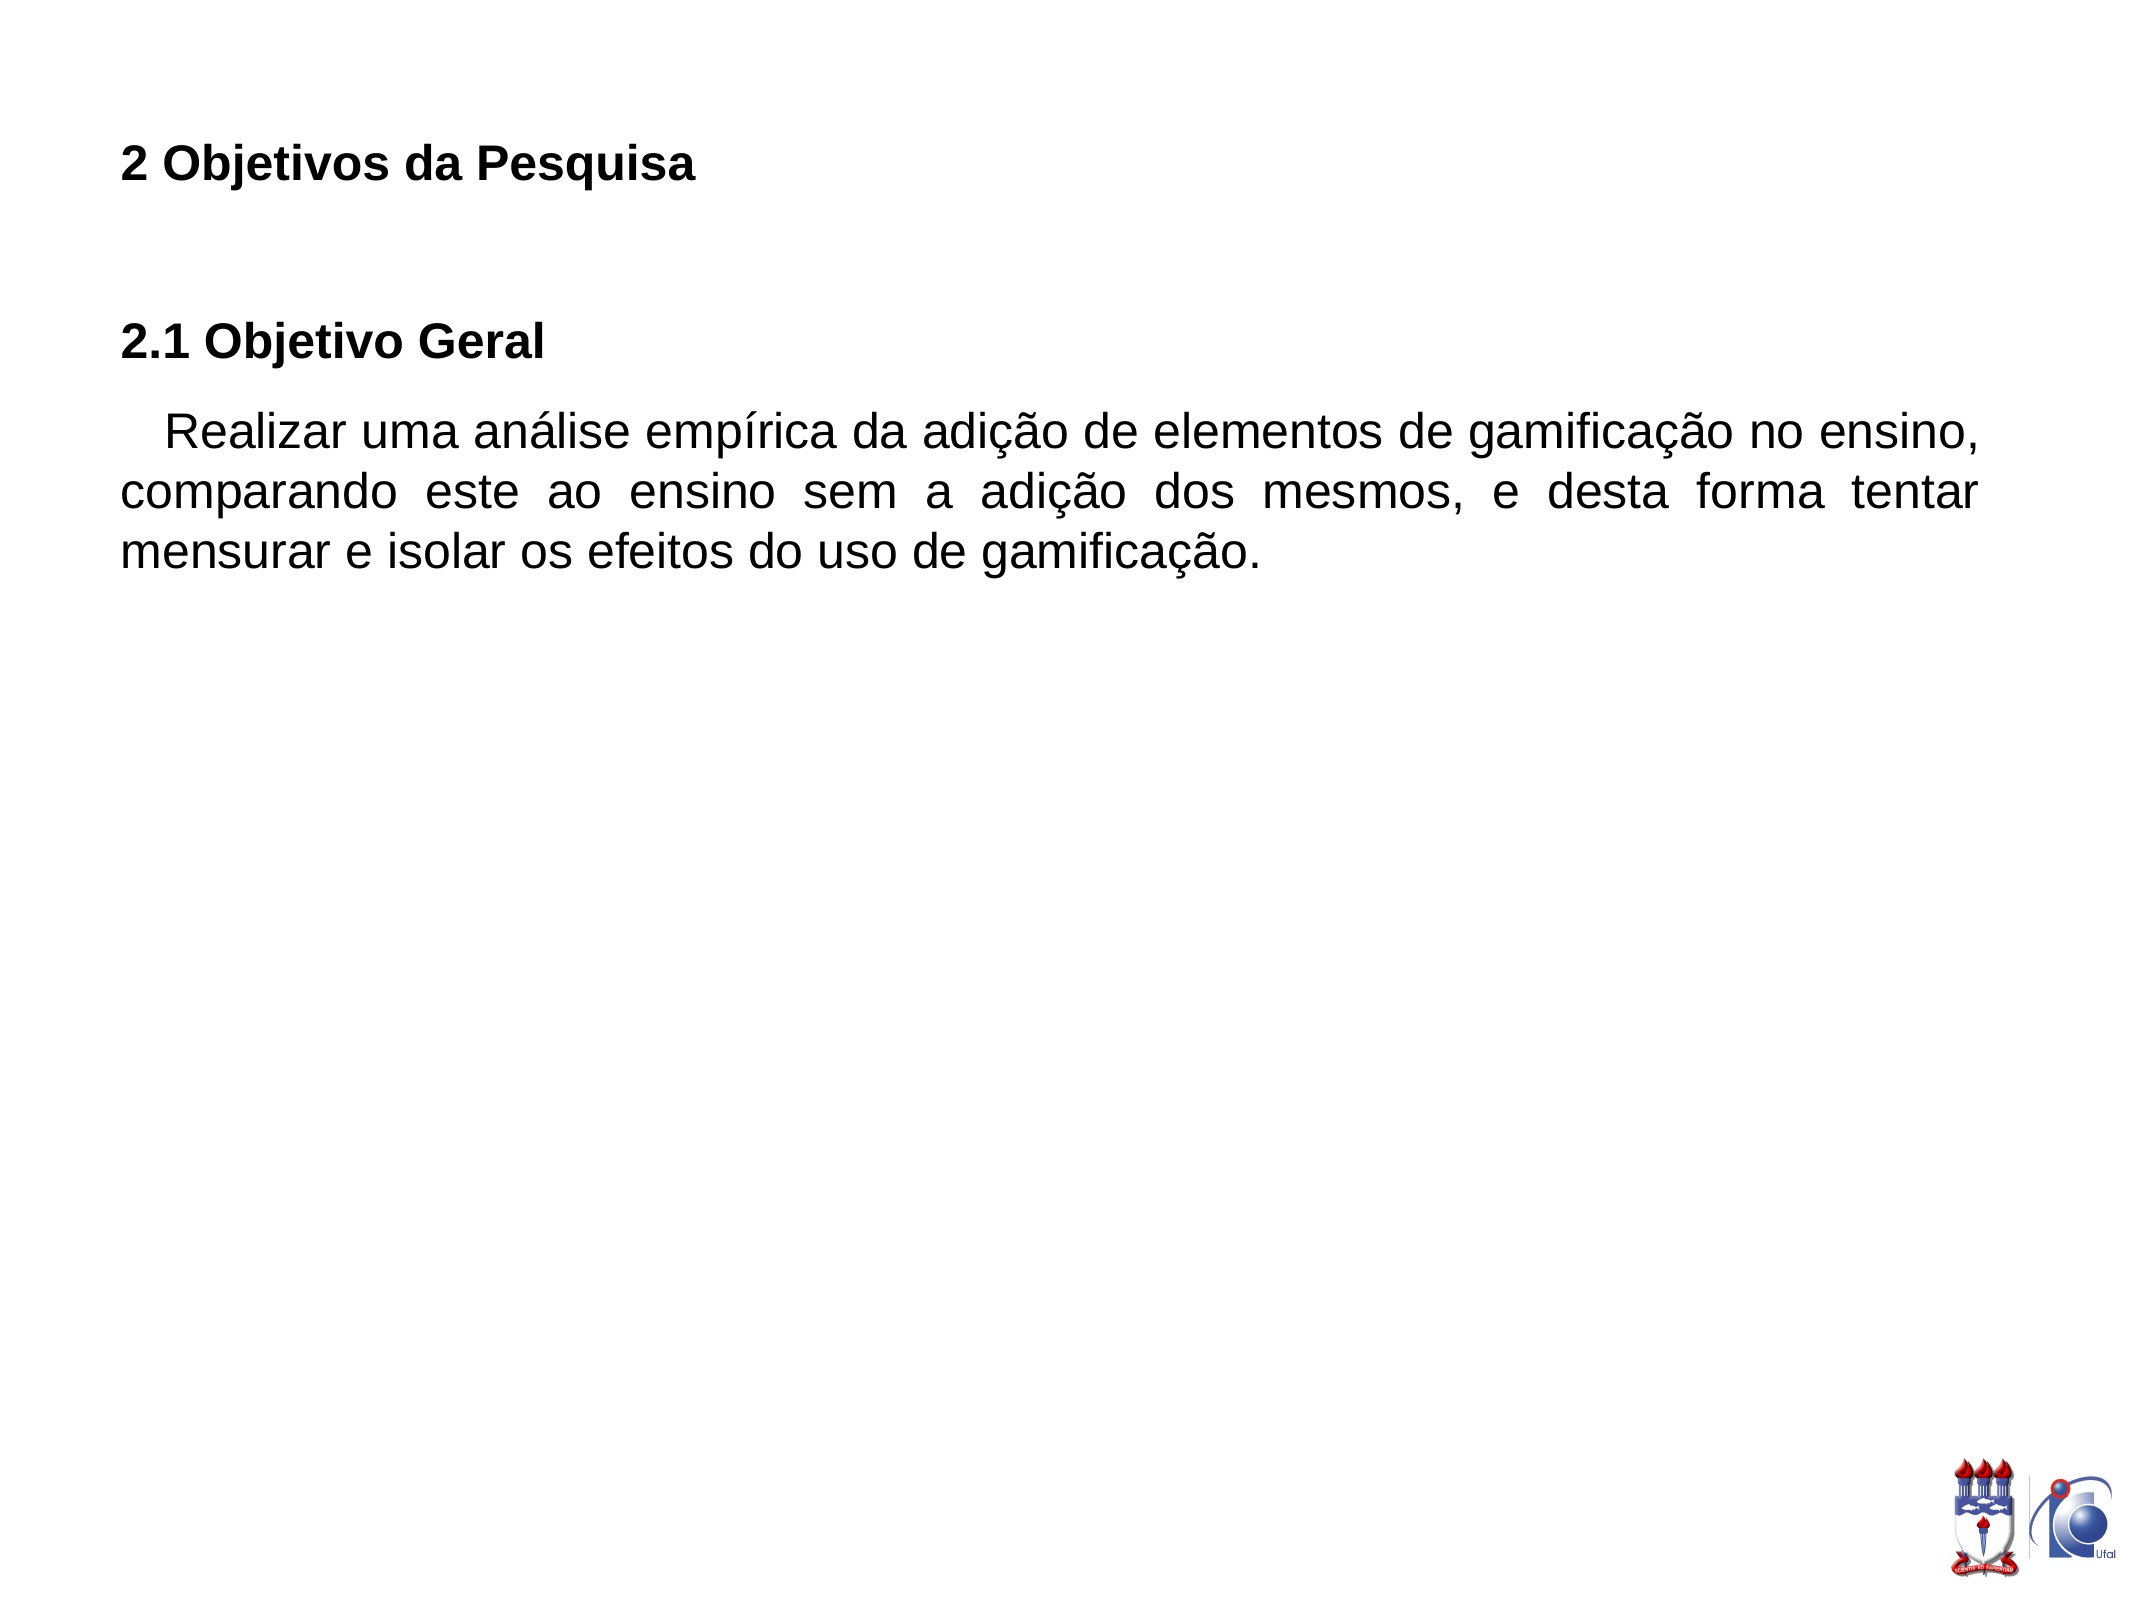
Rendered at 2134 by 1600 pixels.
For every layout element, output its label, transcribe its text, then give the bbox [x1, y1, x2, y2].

picture [1948, 1456, 2020, 1579]
picture [2028, 1476, 2116, 1559]
list 2 Objetivos da Pesquisa 2.1 Objetivo Geral Realizar uma análise empírica da adição de elementos de gamificação no ensino, comparando este ao ensino sem a adição dos mesmos, e desta forma tentar mensurar e isolar os efeitos do uso de gamificação. [120, 129, 1981, 1493]
